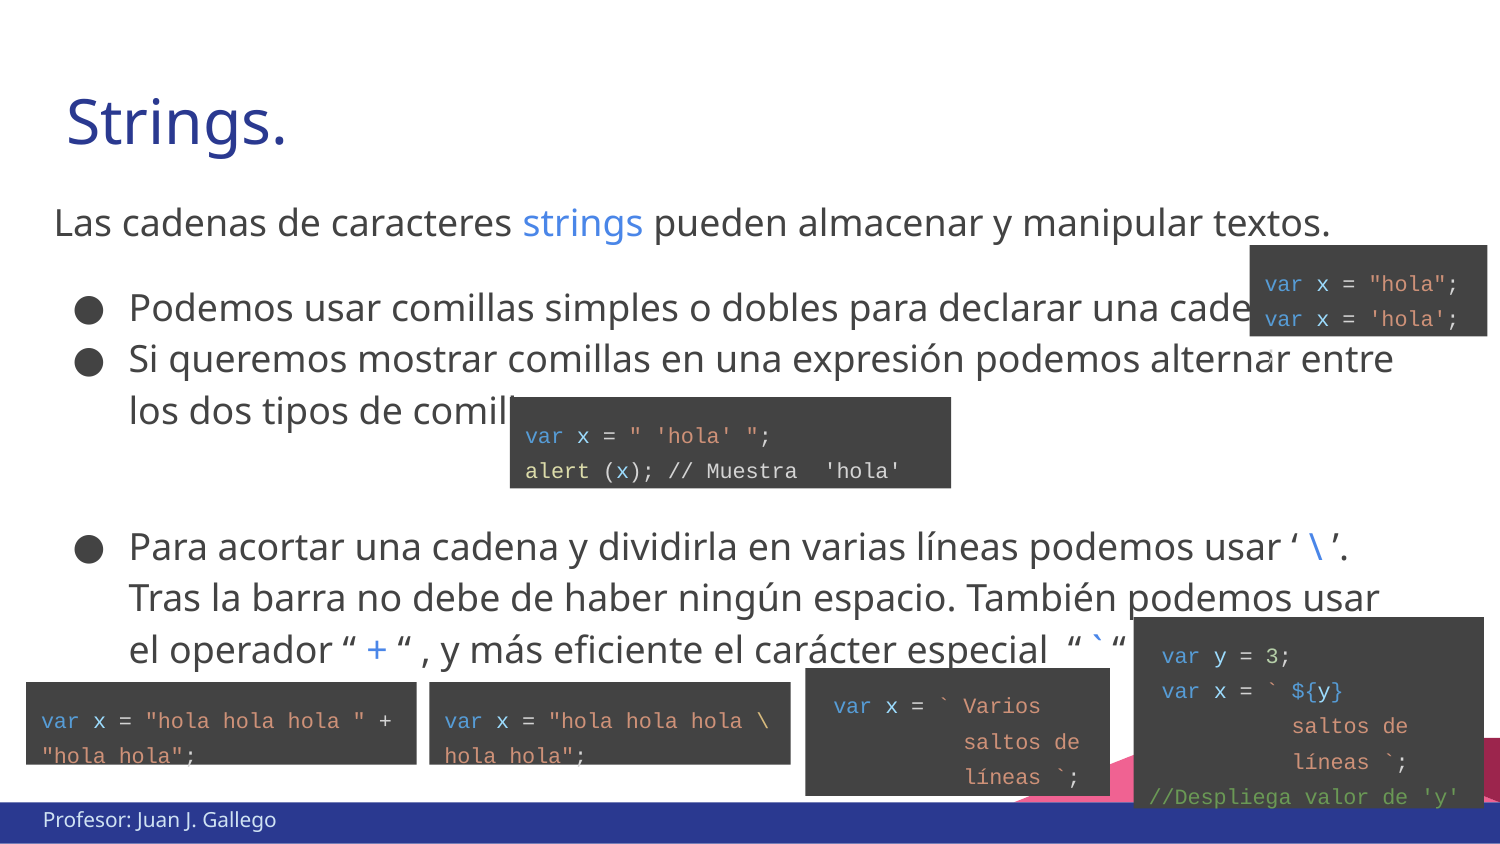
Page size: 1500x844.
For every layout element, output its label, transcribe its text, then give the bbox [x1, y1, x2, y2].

title Strings. [51, 67, 1449, 167]
text_box var x = " 'hola' "; alert (x); // Muestra 'hola' [509, 397, 952, 489]
text_box var x = "hola hola hola " + "hola hola"; [26, 682, 417, 765]
text_box var x = ` Varios saltos de líneas `; [805, 668, 1110, 796]
text_box var x = "hola hola hola \ hola hola"; [429, 682, 791, 765]
list Las cadenas de caracteres strings pueden almacenar y manipular textos. Podemos usar comillas simples o dobles para declarar una cadena. Si queremos mostrar comillas en una expresión podemos alternar entre los dos tipos de comillas. Para acortar una cadena y dividirla en varias líneas podemos usar ‘ \ ’. Tras la barra no debe de haber ningún espacio. También podemos usar el operador “ + “ , y más eficiente el carácter especial “ ` “ (tilde invertida) [38, 176, 1437, 725]
text_box var y = 3; var x = ` ${y} saltos de líneas `; //Despliega valor de 'y' [1133, 617, 1484, 809]
text_box var x = "hola"; var x = 'hola'; ; [1249, 245, 1488, 337]
